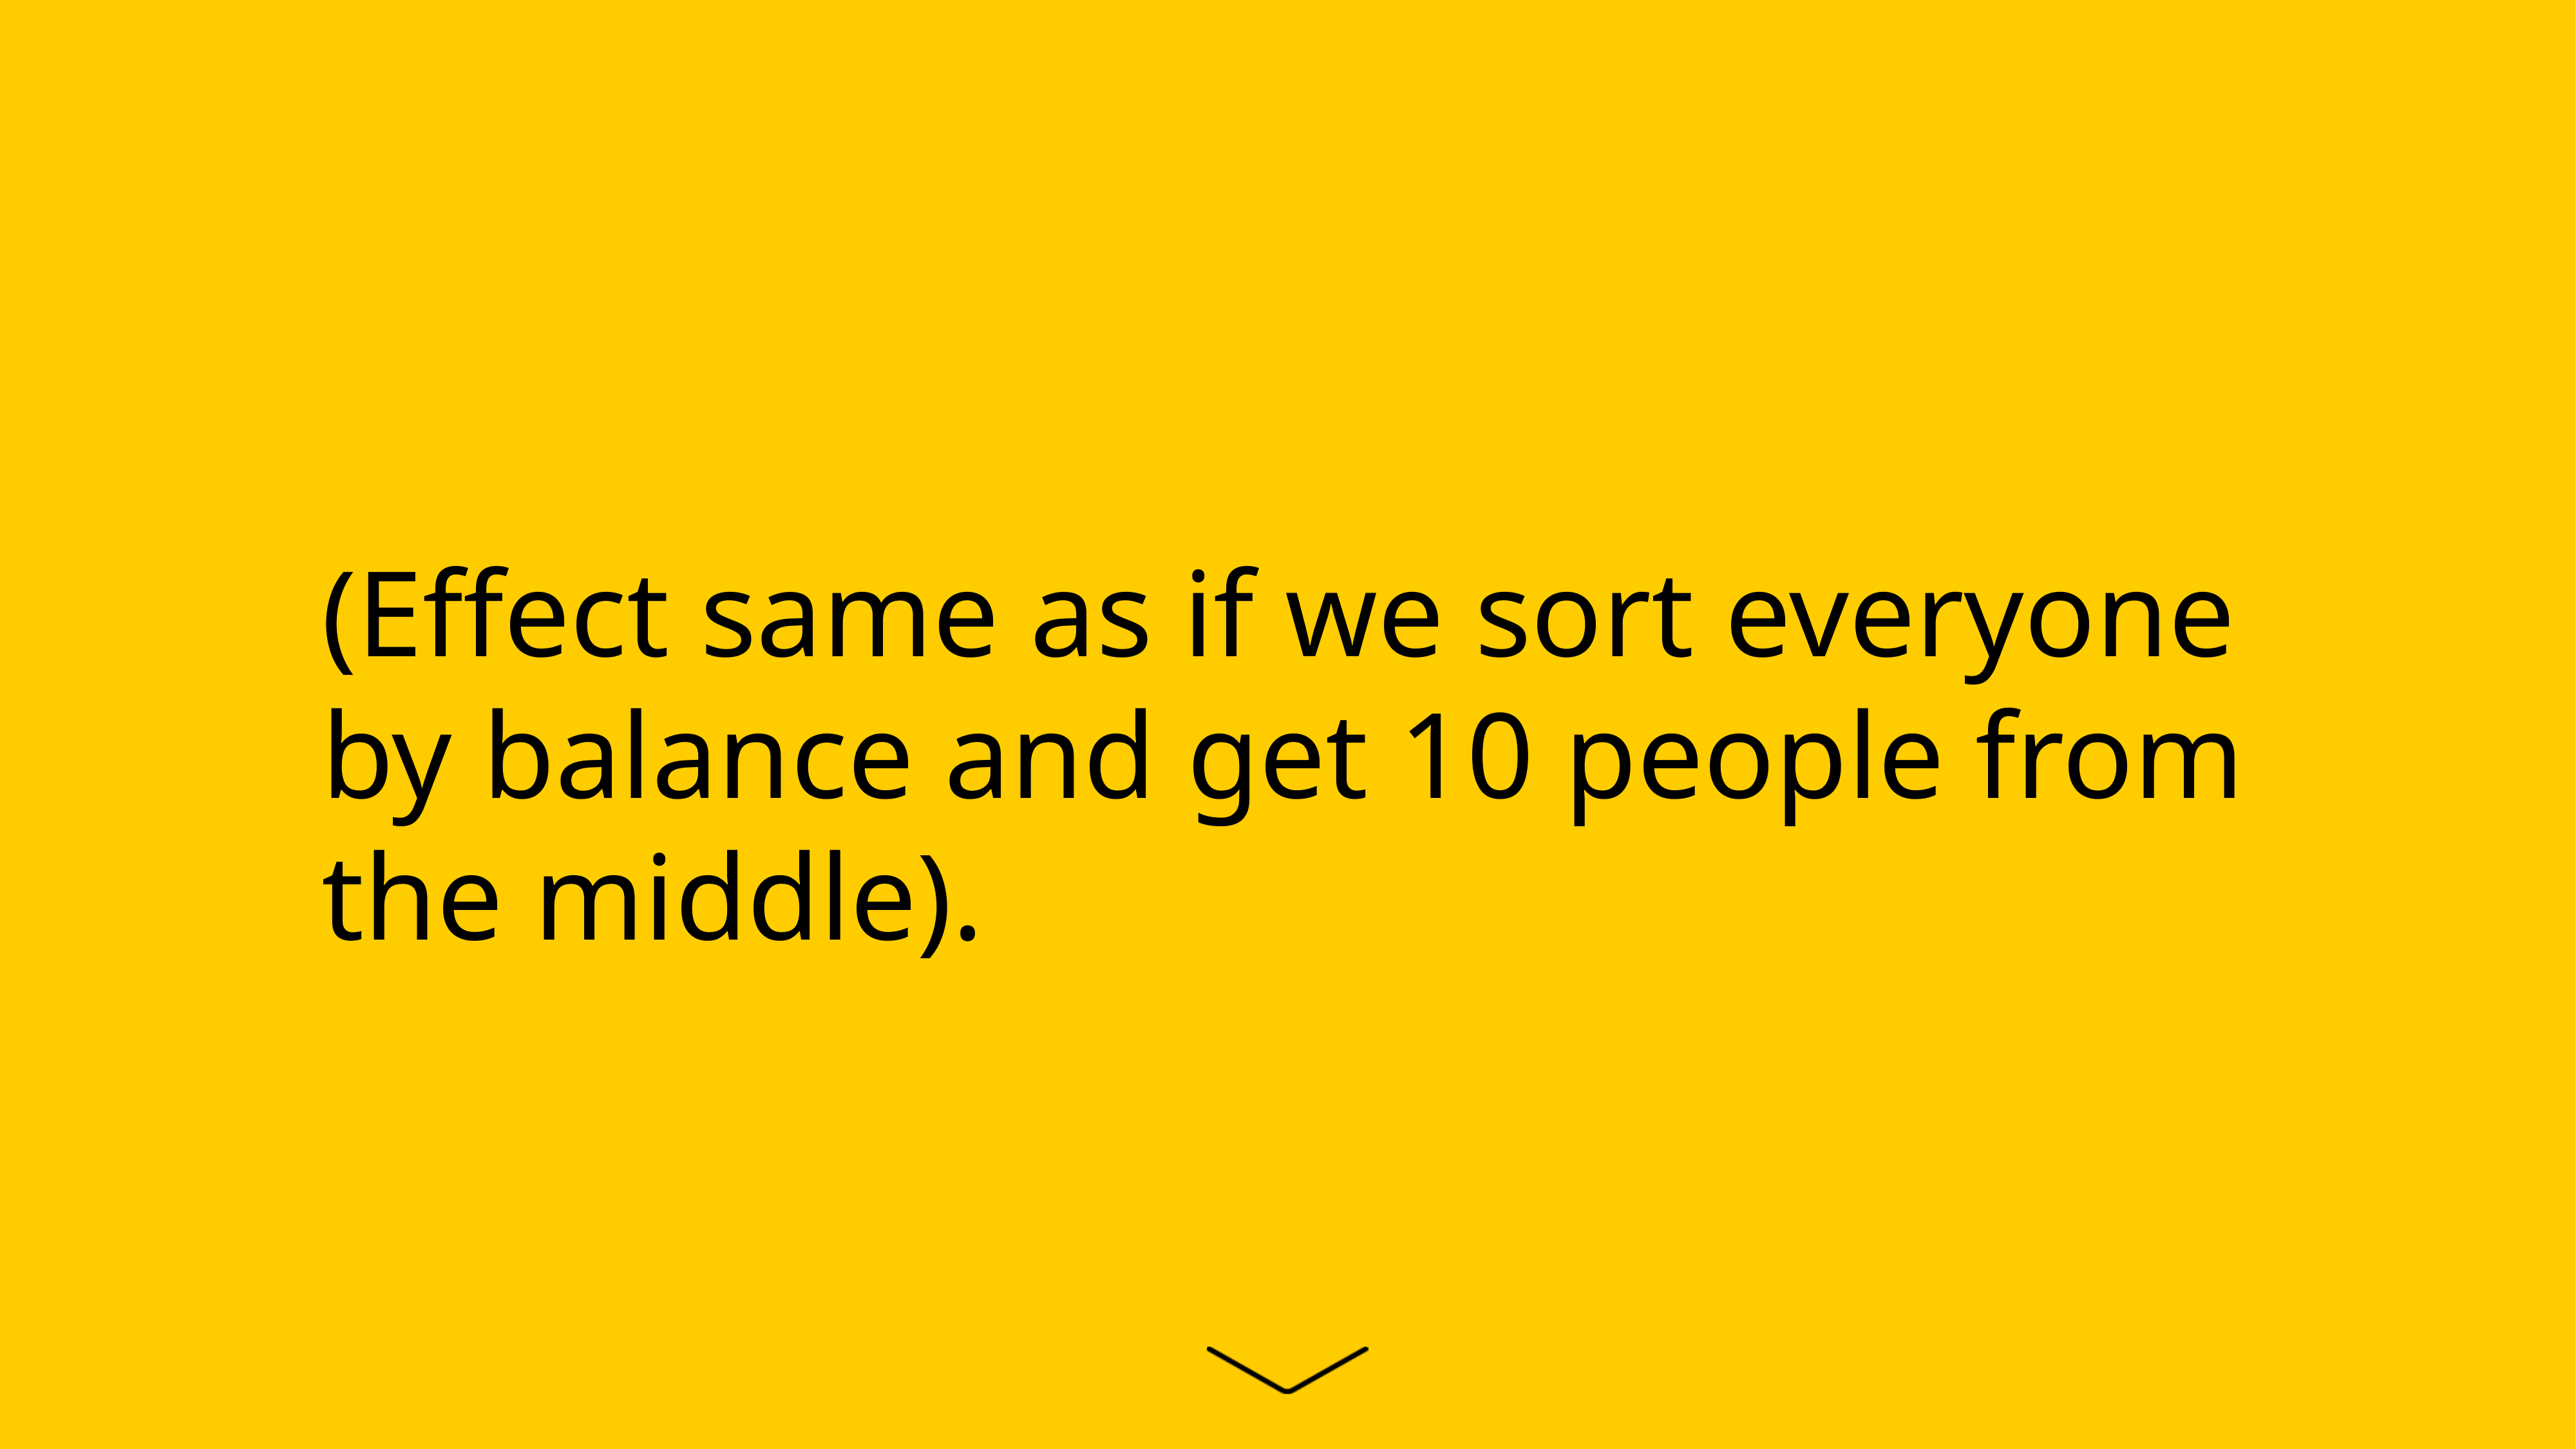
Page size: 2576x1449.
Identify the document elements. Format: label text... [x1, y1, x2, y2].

title (Effect same as if we sort everyone by balance and get 10 people from the middle). [321, 429, 2253, 1074]
picture [1207, 1347, 1368, 1396]
